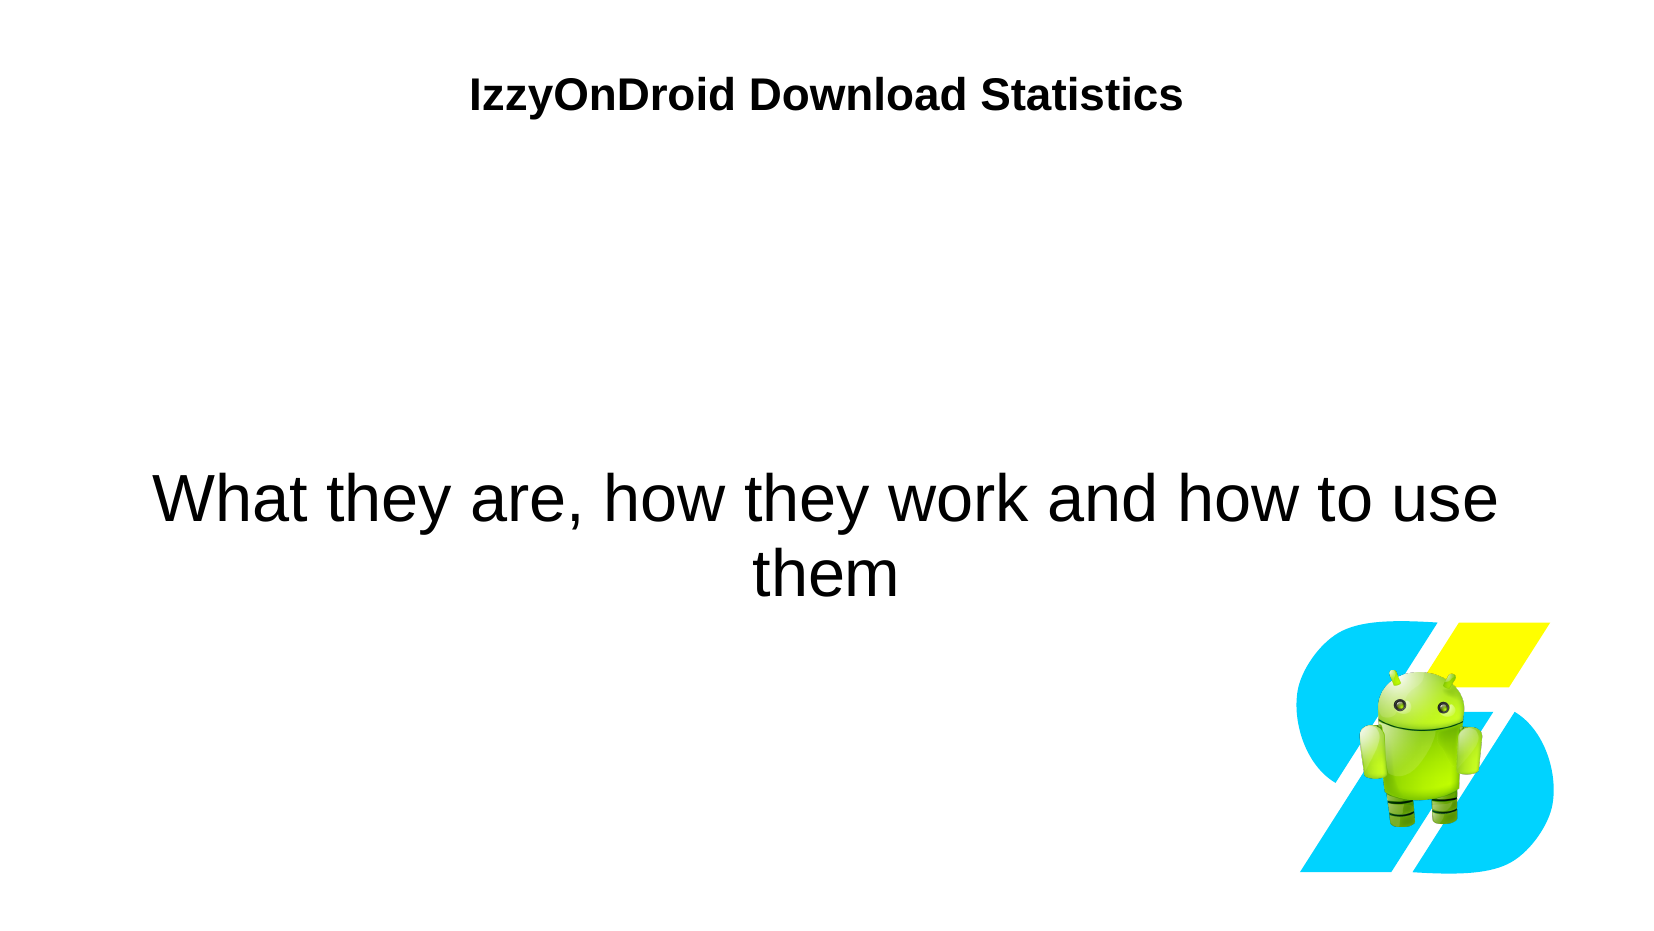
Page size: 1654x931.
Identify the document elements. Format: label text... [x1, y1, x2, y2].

subtitle What they are, how they work and how to use them [82, 224, 1571, 848]
picture [1275, 600, 1574, 899]
title IzzyOnDroid Download Statistics [389, 35, 1264, 154]
